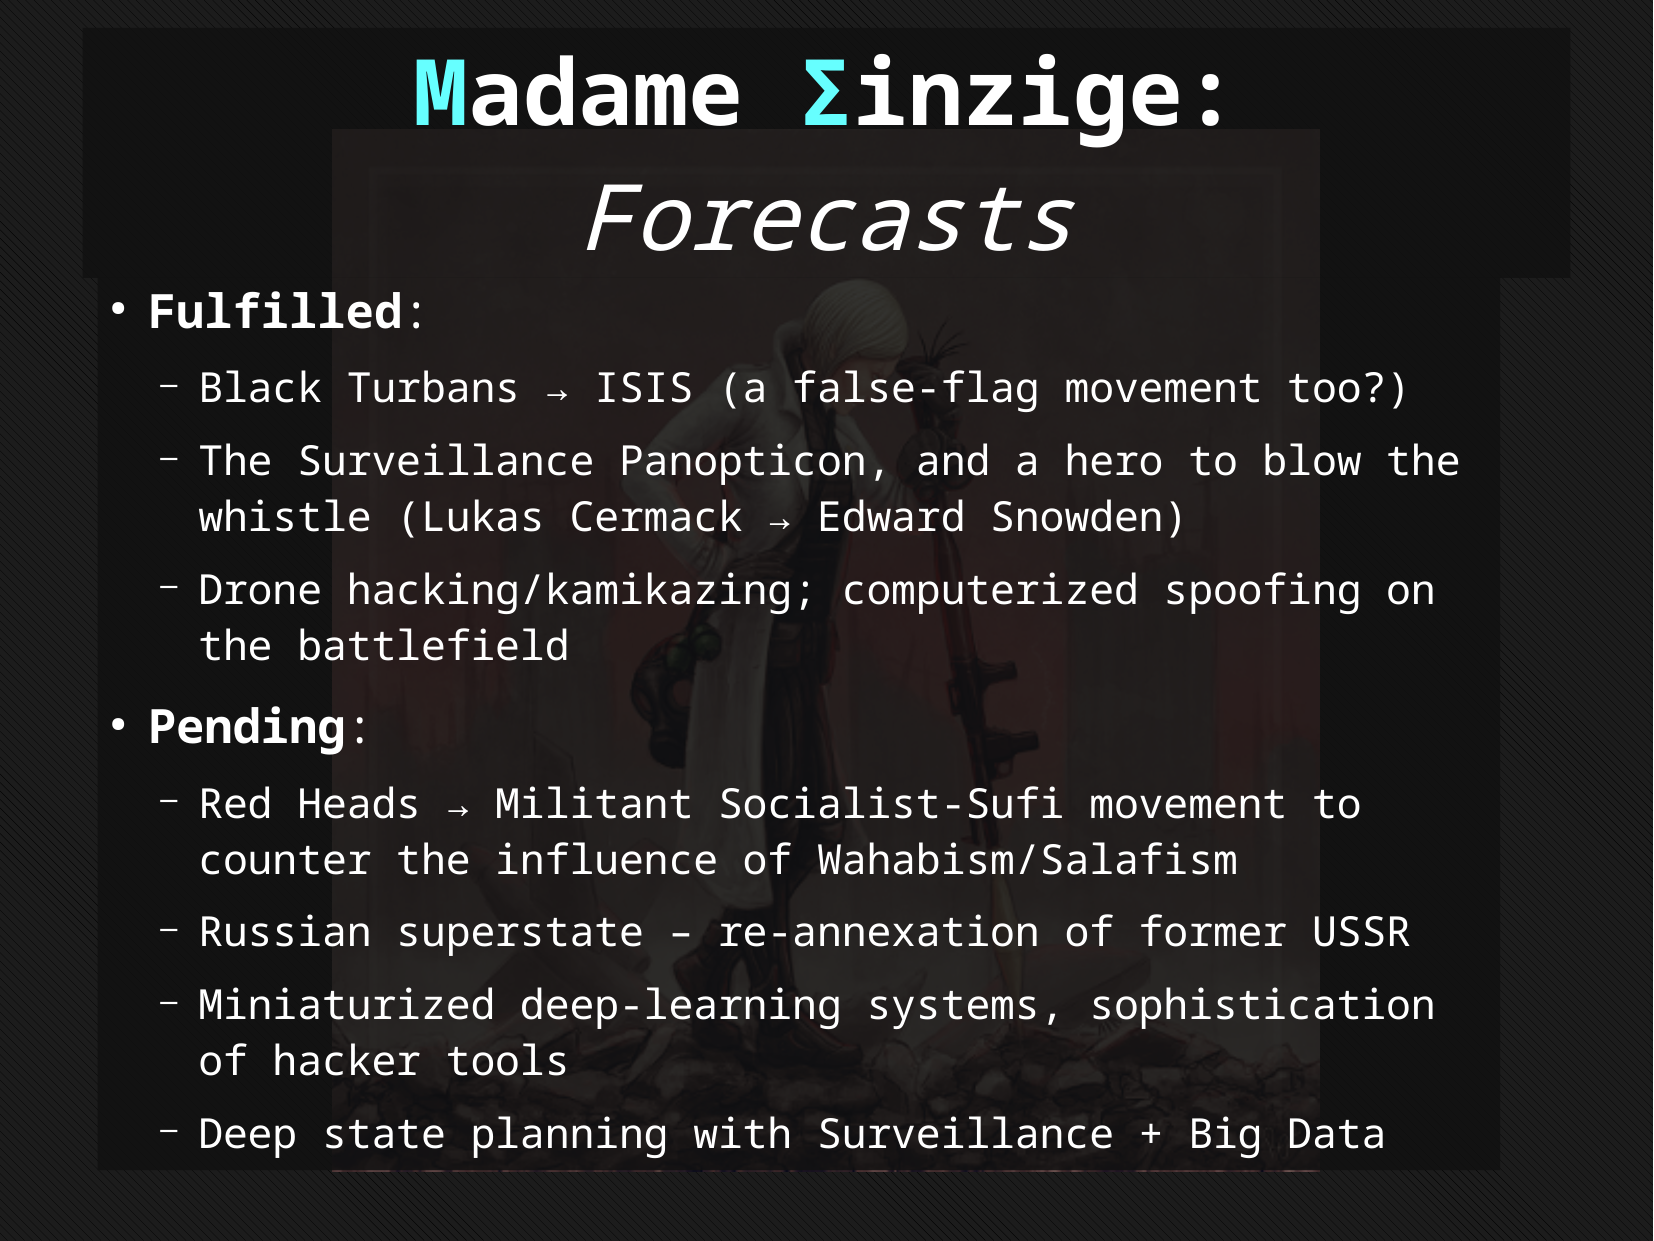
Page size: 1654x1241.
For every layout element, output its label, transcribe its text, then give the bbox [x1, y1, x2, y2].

title Madame Σinzige: Forecasts [82, 27, 1571, 278]
list Fulfilled: Black Turbans → ISIS (a false-flag movement too?) The Surveillance Panopticon, and a hero to blow the whistle (Lukas Cermack → Edward Snowden) Drone hacking/kamikazing; computerized spoofing on the battlefield Pending: Red Heads → Militant Socialist-Sufi movement to counter the influence of Wahabism/Salafism Russian superstate – re-annexation of former USSR Miniaturized deep-learning systems, sophistication of hacker tools Deep state planning with Surveillance + Big Data [97, 277, 1501, 1171]
